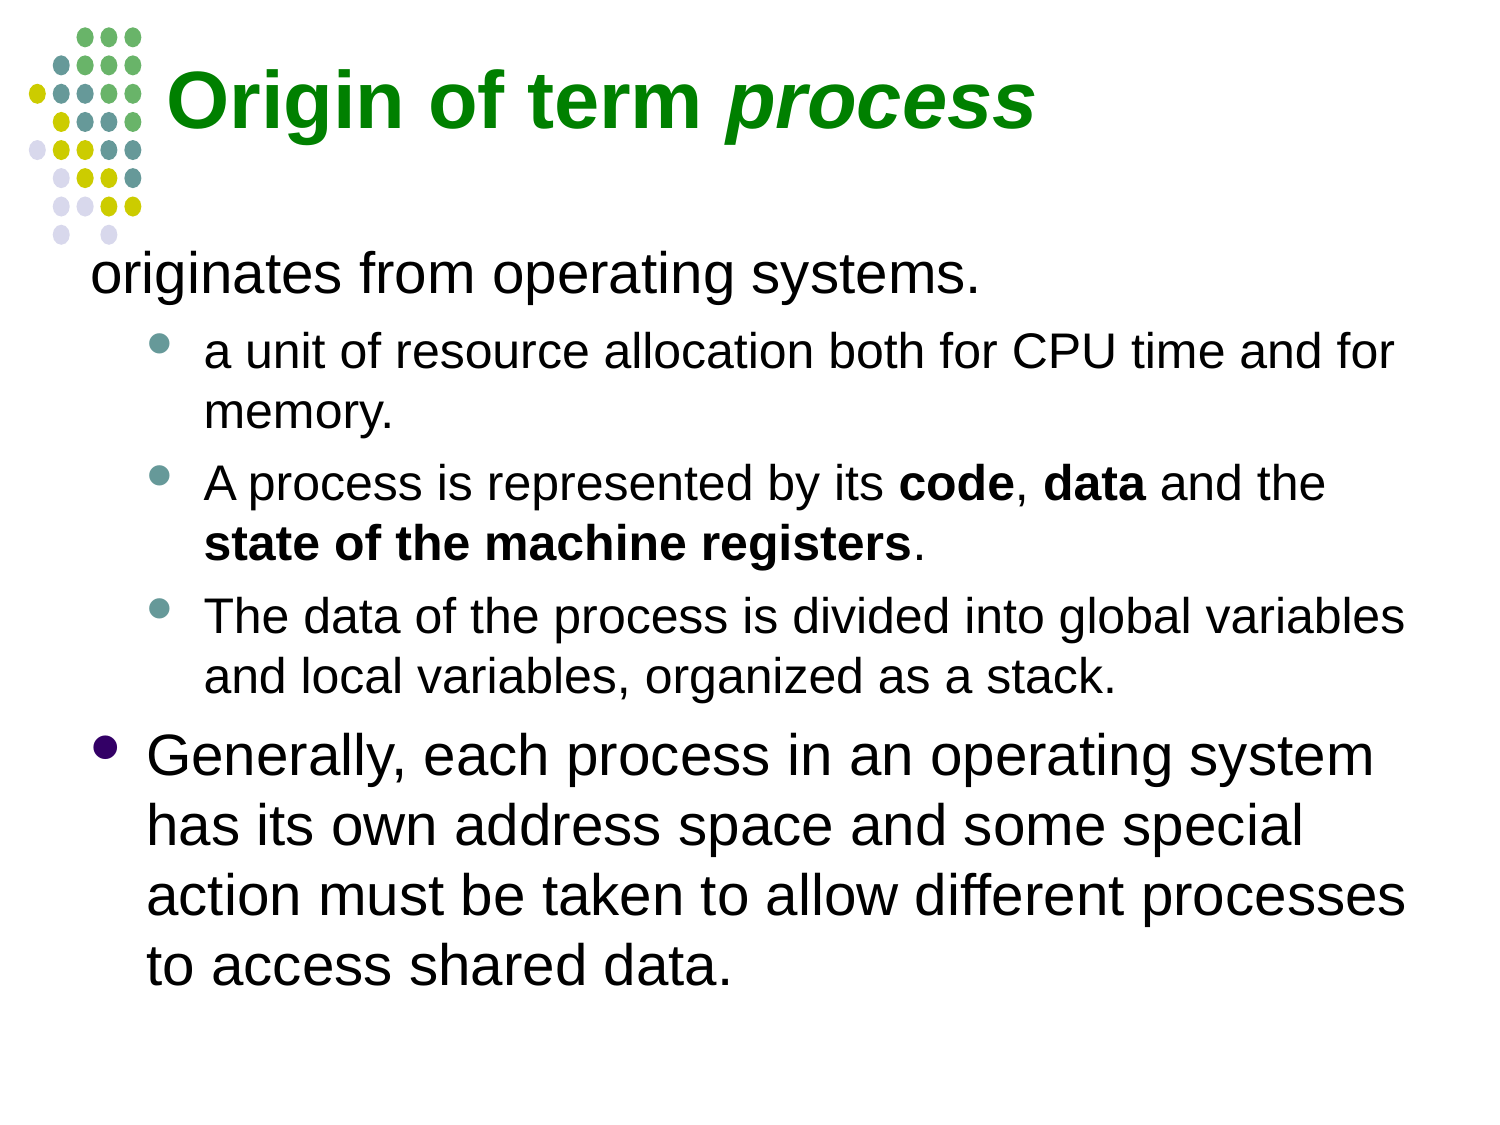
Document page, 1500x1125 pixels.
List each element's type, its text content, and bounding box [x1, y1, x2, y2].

title Origin of term process [151, 40, 1390, 176]
list originates from operating systems. a unit of resource allocation both for CPU time and for memory. A process is represented by its code, data and the state of the machine registers. The data of the process is divided into global variables and local variables, organized as a stack. Generally, each process in an operating system has its own address space and some special action must be taken to allow different processes to access shared data. [75, 228, 1426, 1006]
